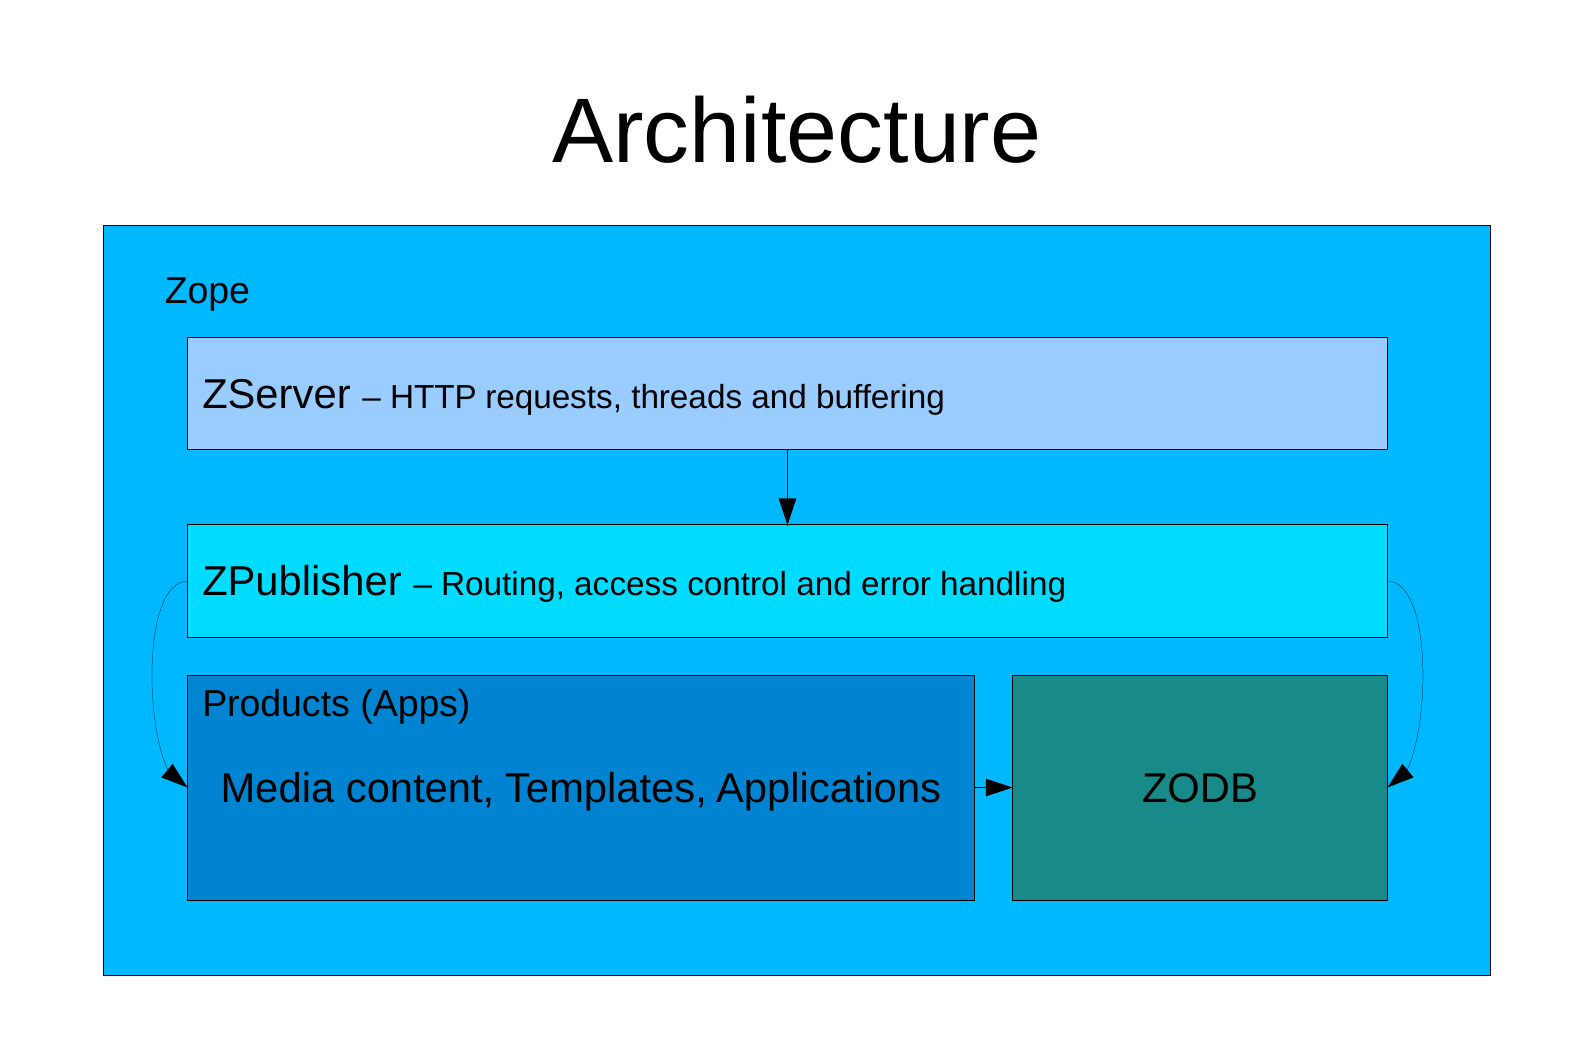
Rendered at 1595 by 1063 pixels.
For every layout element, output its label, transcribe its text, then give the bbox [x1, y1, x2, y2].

title Architecture [79, 49, 1515, 213]
text_box ZServer – HTTP requests, threads and buffering [187, 337, 1388, 450]
text_box ZODB [1012, 675, 1388, 901]
text_box [103, 225, 1491, 976]
text_box Media content, Templates, Applications [187, 675, 975, 901]
text_box Products (Apps) [187, 675, 901, 732]
text_box Zope [150, 262, 338, 320]
text_box ZPublisher – Routing, access control and error handling [187, 524, 1388, 638]
